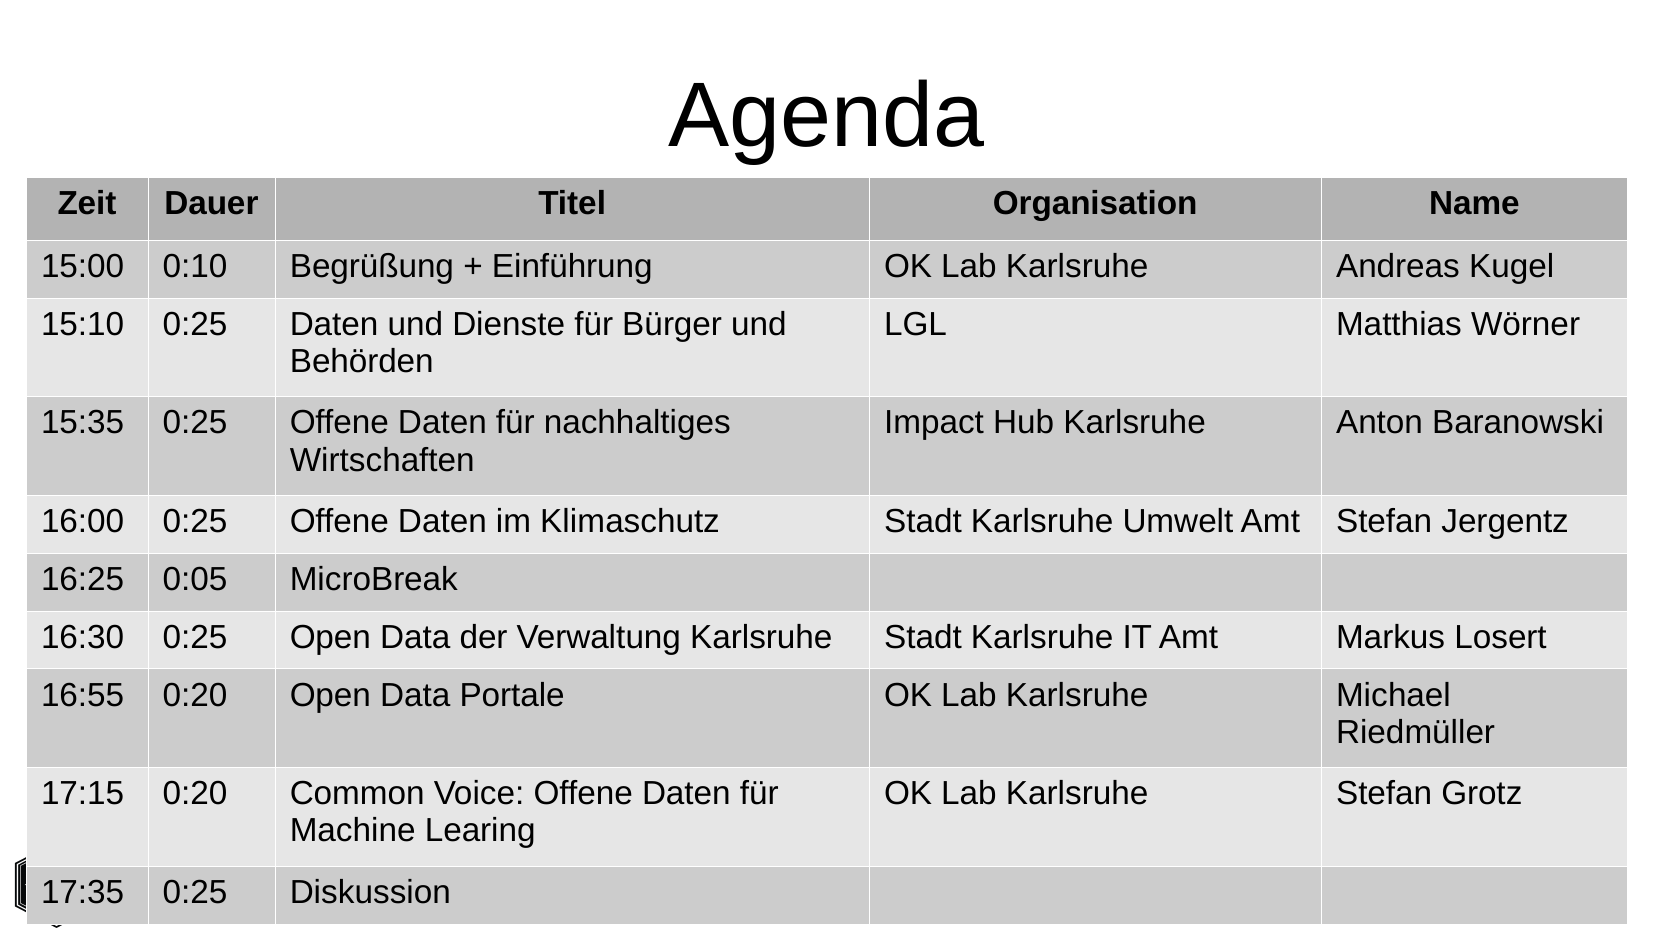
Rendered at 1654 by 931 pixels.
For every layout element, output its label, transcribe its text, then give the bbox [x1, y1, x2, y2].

table_cell 16:30 [27, 612, 148, 668]
table_cell 16:25 [27, 554, 148, 611]
table_header Organisation [870, 178, 1321, 240]
table_cell Matthias Wörner [1322, 299, 1627, 396]
table_cell Open Data der Verwaltung Karlsruhe [276, 612, 869, 668]
table_cell 15:00 [27, 241, 148, 298]
table_cell 17:15 [27, 768, 148, 866]
table_cell 17:35 [27, 867, 148, 924]
table_cell Andreas Kugel [1322, 241, 1627, 298]
table_cell Daten und Dienste für Bürger und Behörden [276, 299, 869, 396]
title Agenda [82, 37, 1571, 177]
table_cell 15:35 [27, 397, 148, 495]
table_cell Diskussion [276, 867, 869, 924]
table_cell OK Lab Karlsruhe [870, 241, 1321, 298]
table_cell Impact Hub Karlsruhe [870, 397, 1321, 495]
table_cell 0:10 [149, 241, 275, 298]
table_cell 16:55 [27, 669, 148, 767]
table_header Zeit [27, 178, 148, 240]
picture [6, 839, 107, 930]
table_cell Markus Losert [1322, 612, 1627, 668]
table_cell [1322, 867, 1627, 924]
table_cell Michael Riedmüller [1322, 669, 1627, 767]
table_cell 0:20 [149, 768, 275, 866]
table_cell 0:25 [149, 397, 275, 495]
table_cell Begrüßung + Einführung [276, 241, 869, 298]
table_cell [1322, 554, 1627, 611]
table_cell [870, 867, 1321, 924]
table_cell 0:25 [149, 299, 275, 396]
table_cell [870, 554, 1321, 611]
table_cell LGL [870, 299, 1321, 396]
table_cell 0:05 [149, 554, 275, 611]
table_cell 0:25 [149, 612, 275, 668]
table_header Titel [276, 178, 869, 240]
table_cell Offene Daten für nachhaltiges Wirtschaften [276, 397, 869, 495]
table_cell Open Data Portale [276, 669, 869, 767]
table_header Dauer [149, 178, 275, 240]
table_cell Offene Daten im Klimaschutz [276, 496, 869, 553]
table_cell Stadt Karlsruhe Umwelt Amt [870, 496, 1321, 553]
table_cell OK Lab Karlsruhe [870, 768, 1321, 866]
table_cell OK Lab Karlsruhe [870, 669, 1321, 767]
table_cell 0:25 [149, 867, 275, 924]
table_cell Stadt Karlsruhe IT Amt [870, 612, 1321, 668]
table_header Name [1322, 178, 1627, 240]
table_cell Stefan Grotz [1322, 768, 1627, 866]
table_cell MicroBreak [276, 554, 869, 611]
table_cell Stefan Jergentz [1322, 496, 1627, 553]
table_cell Anton Baranowski [1322, 397, 1627, 495]
table_cell 0:20 [149, 669, 275, 767]
table_cell 15:10 [27, 299, 148, 396]
table_cell 0:25 [149, 496, 275, 553]
table_cell Common Voice: Offene Daten für Machine Learing [276, 768, 869, 866]
table_cell 16:00 [27, 496, 148, 553]
